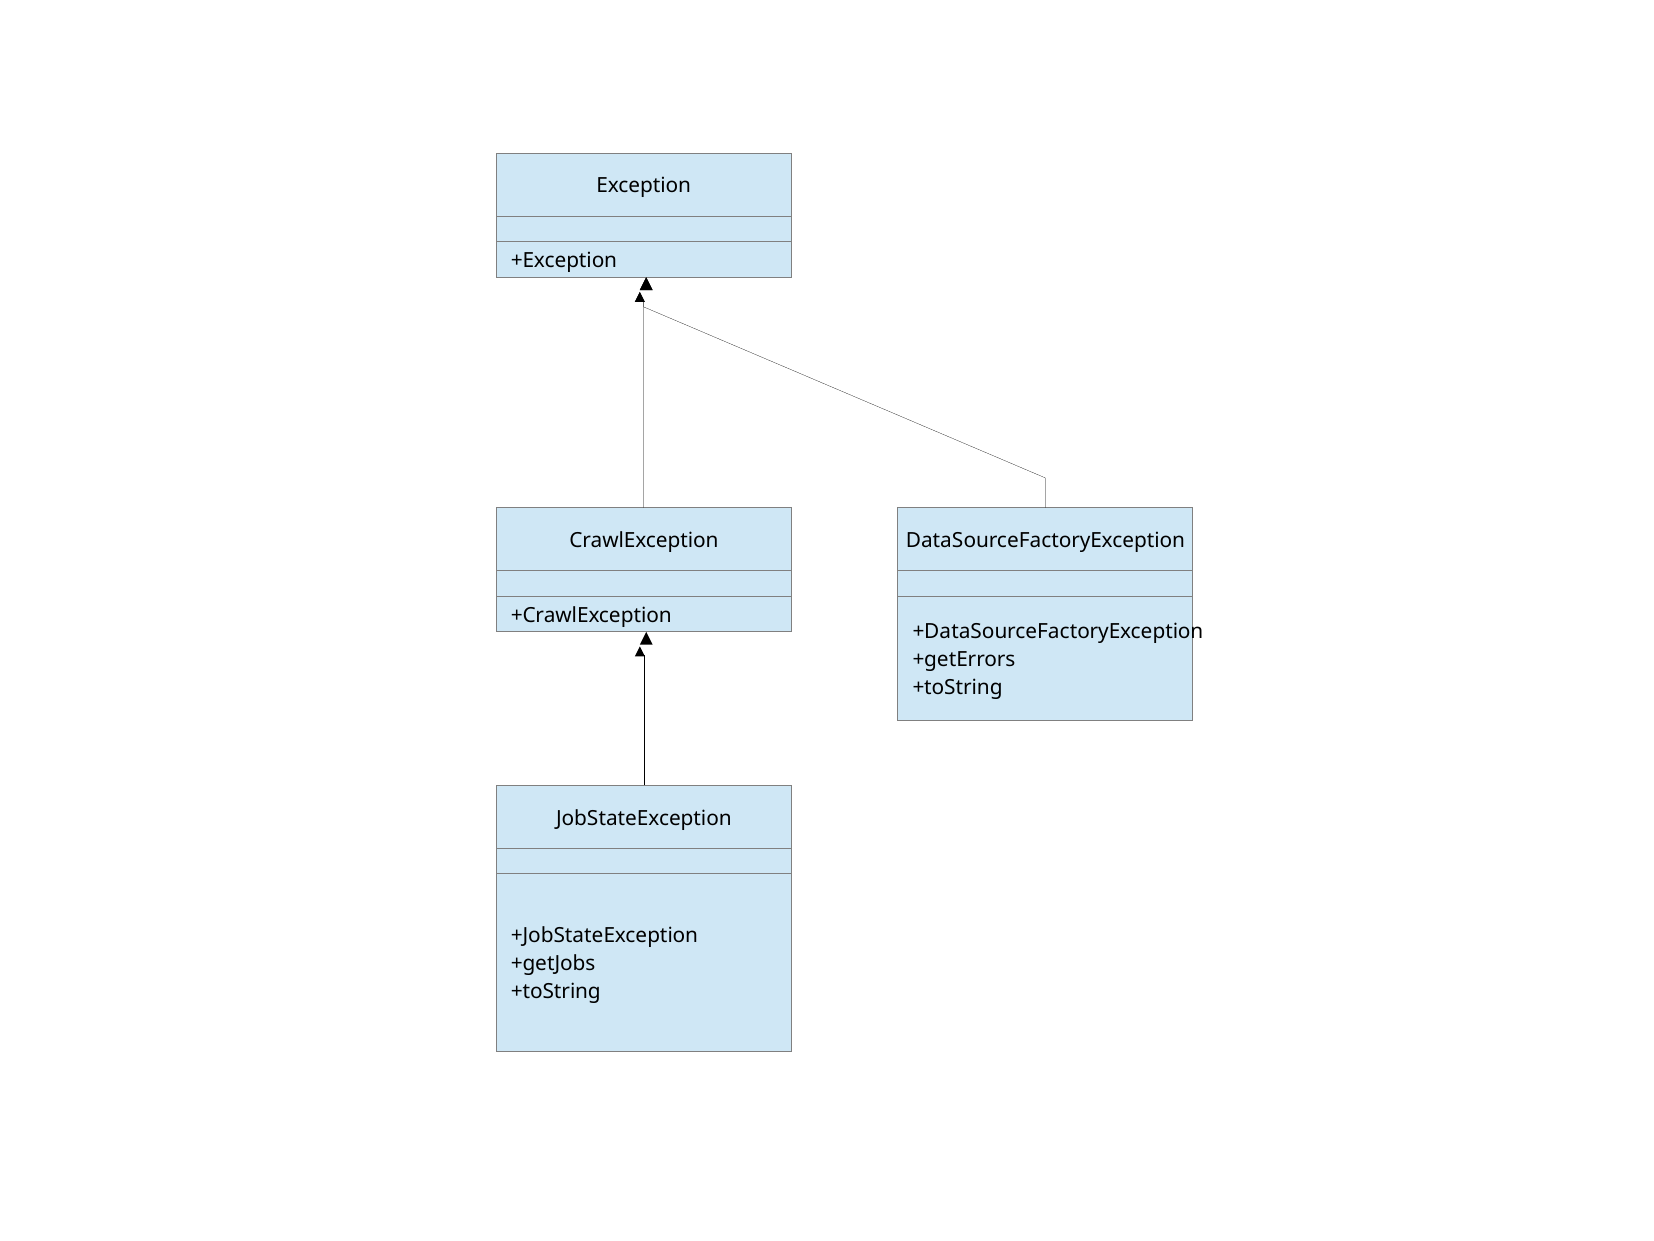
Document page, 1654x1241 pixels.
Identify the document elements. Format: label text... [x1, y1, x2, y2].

text_box Exception [496, 153, 792, 217]
text_box [496, 849, 792, 873]
text_box +Exception [496, 241, 792, 278]
text_box DataSourceFactoryException [897, 507, 1193, 571]
text_box [897, 571, 1193, 596]
text_box CrawlException [496, 507, 792, 571]
text_box [496, 571, 792, 596]
text_box JobStateException [496, 785, 792, 849]
text_box +JobStateException +getJobs +toString [496, 873, 792, 1052]
text_box +CrawlException [496, 596, 792, 632]
text_box [496, 217, 792, 241]
text_box +DataSourceFactoryException +getErrors +toString [897, 596, 1193, 721]
